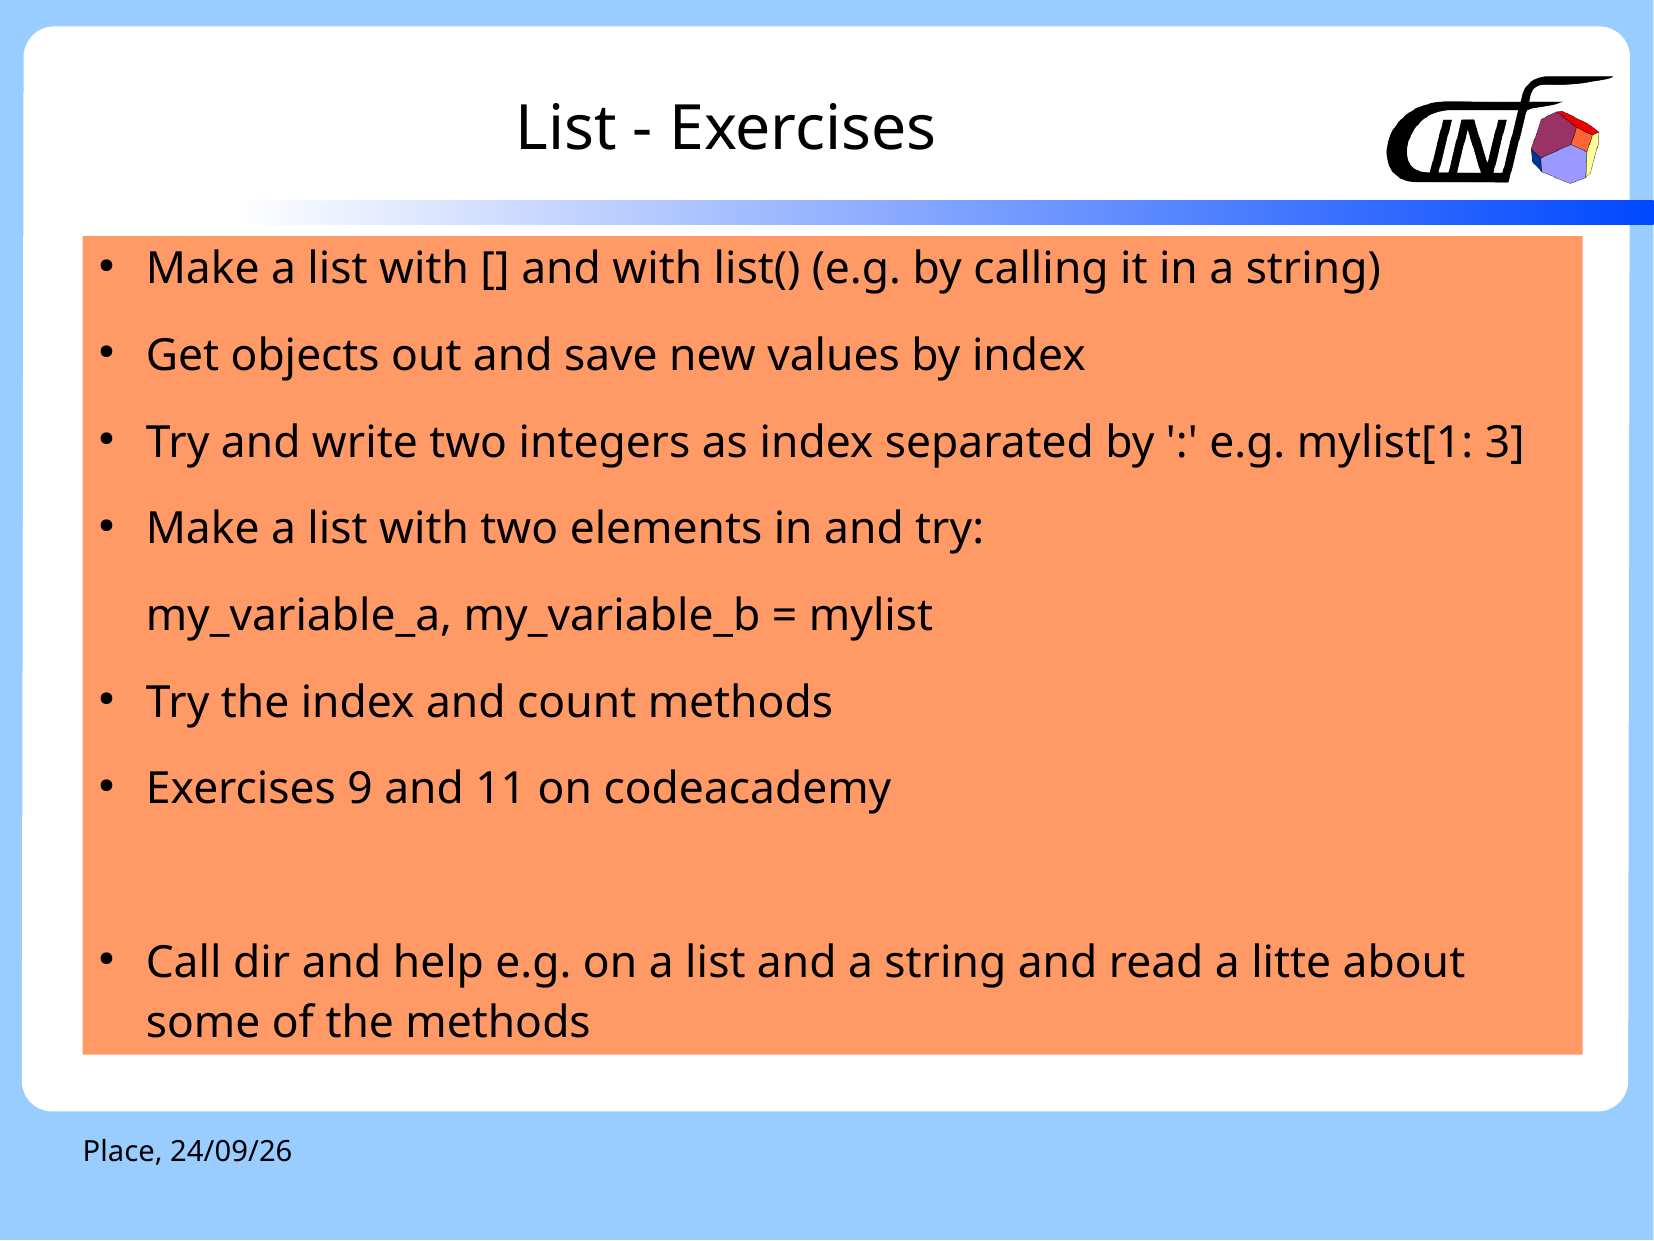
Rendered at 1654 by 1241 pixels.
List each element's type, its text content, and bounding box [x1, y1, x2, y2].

picture [1386, 76, 1613, 184]
list Make a list with [] and with list() (e.g. by calling it in a string) Get objects out and save new values by index Try and write two integers as index separated by ':' e.g. mylist[1: 3] Make a list with two elements in and try: my_variable_a, my_variable_b = mylist Try the index and count methods Exercises 9 and 11 on codeacademy Call dir and help e.g. on a list and a string and read a litte about some of the methods [82, 236, 1583, 1055]
title List - Exercises [82, 49, 1371, 201]
table_header B [956, 201, 961, 224]
